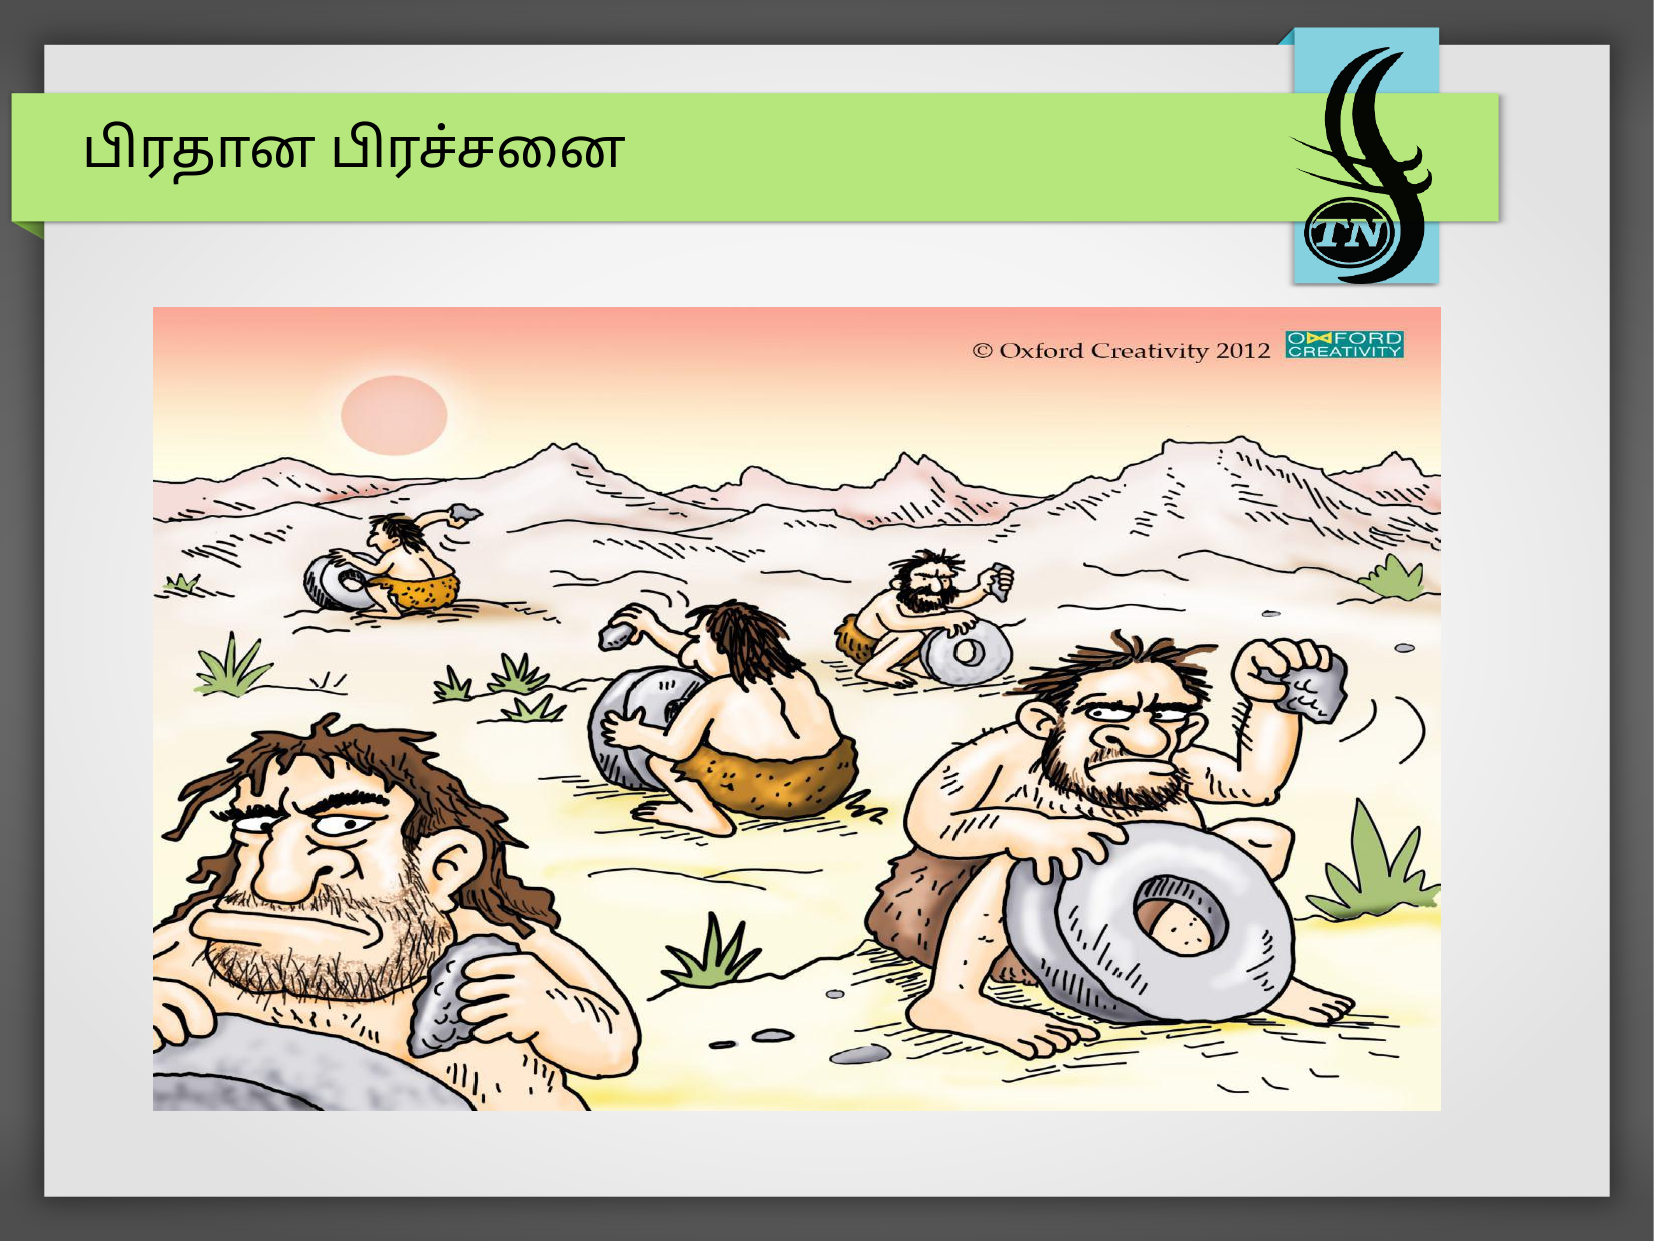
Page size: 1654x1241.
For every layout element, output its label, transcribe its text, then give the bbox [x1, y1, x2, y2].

picture [0, 0, 1654, 1241]
title பிரதான பிரச்சனை [82, 89, 1264, 218]
